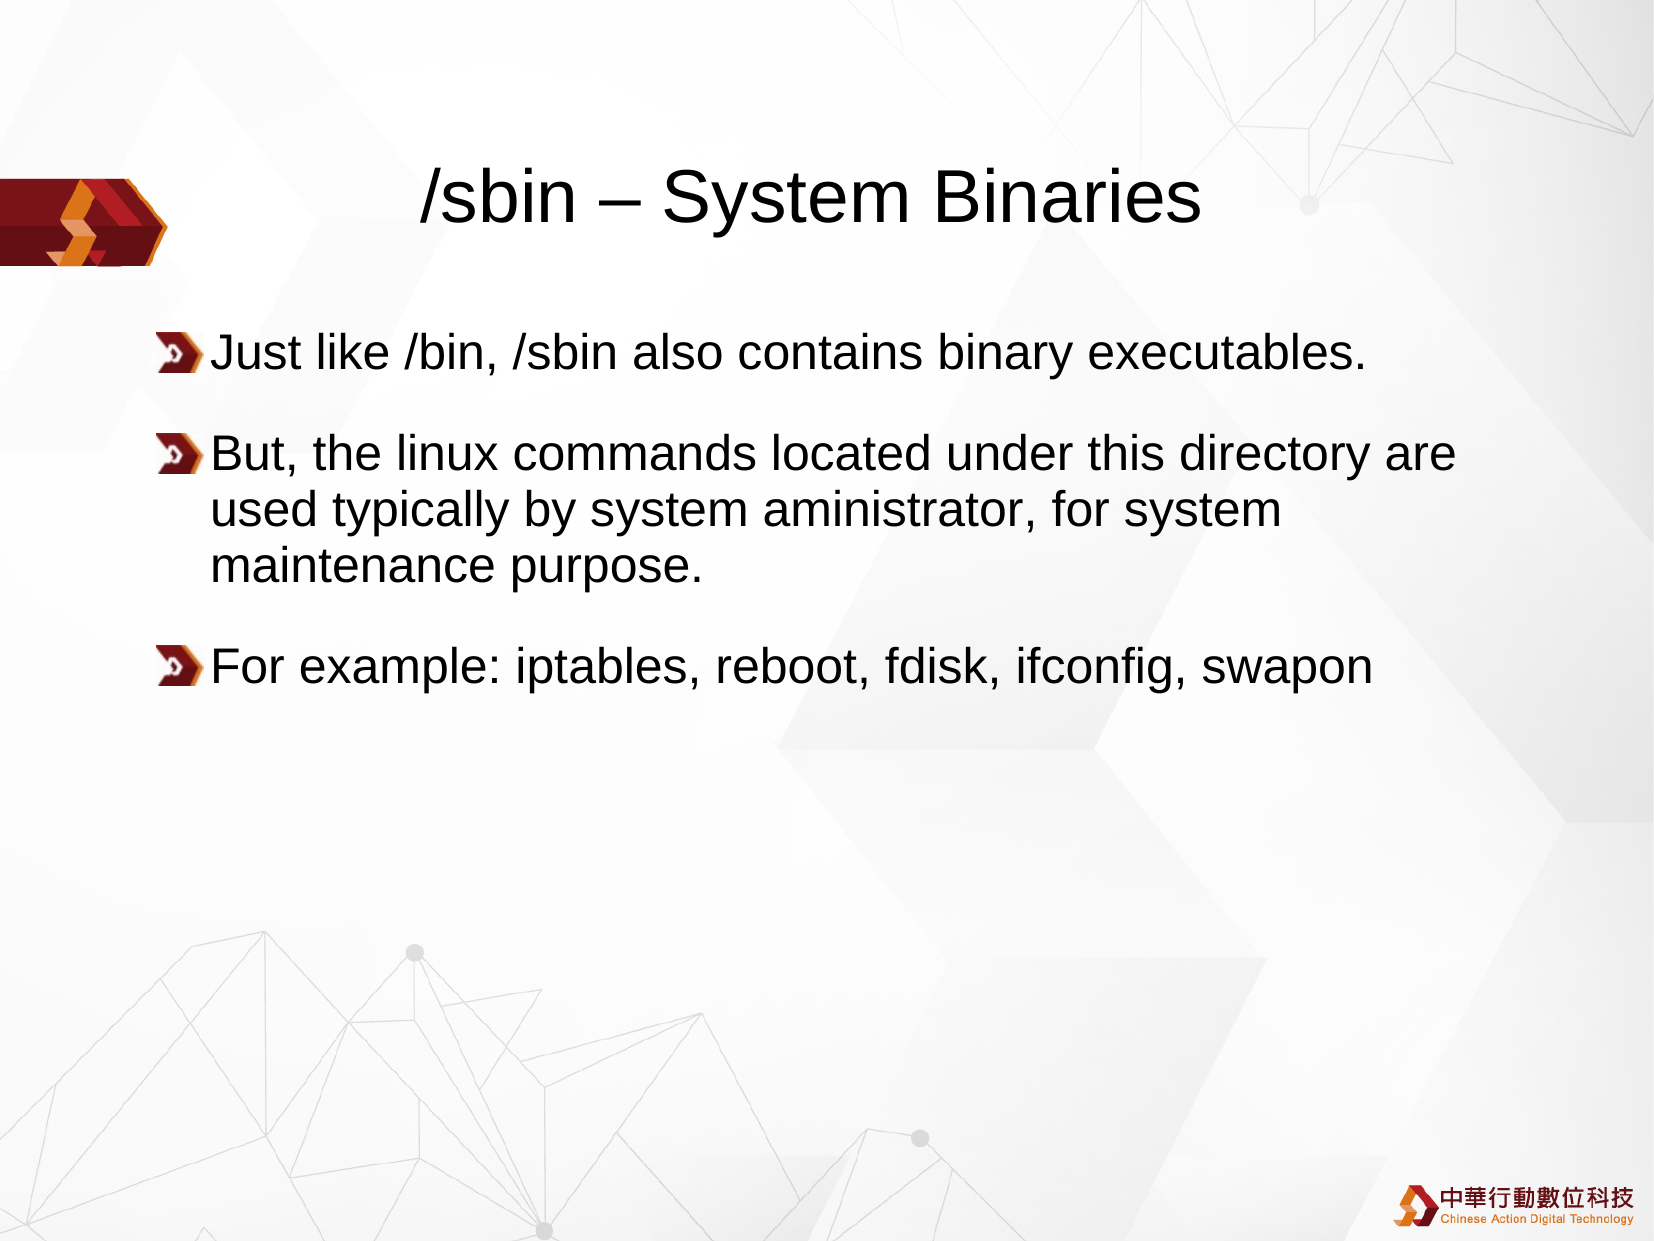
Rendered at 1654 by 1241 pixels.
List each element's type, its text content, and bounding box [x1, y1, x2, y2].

list Just like /bin, /sbin also contains binary executables. But, the linux commands located under this directory are used typically by system aministrator, for system maintenance purpose. For example: iptables, reboot, fdisk, ifconfig, swapon [118, 324, 1571, 1045]
picture [0, 0, 1654, 1241]
title /sbin – System Binaries [118, 112, 1506, 281]
